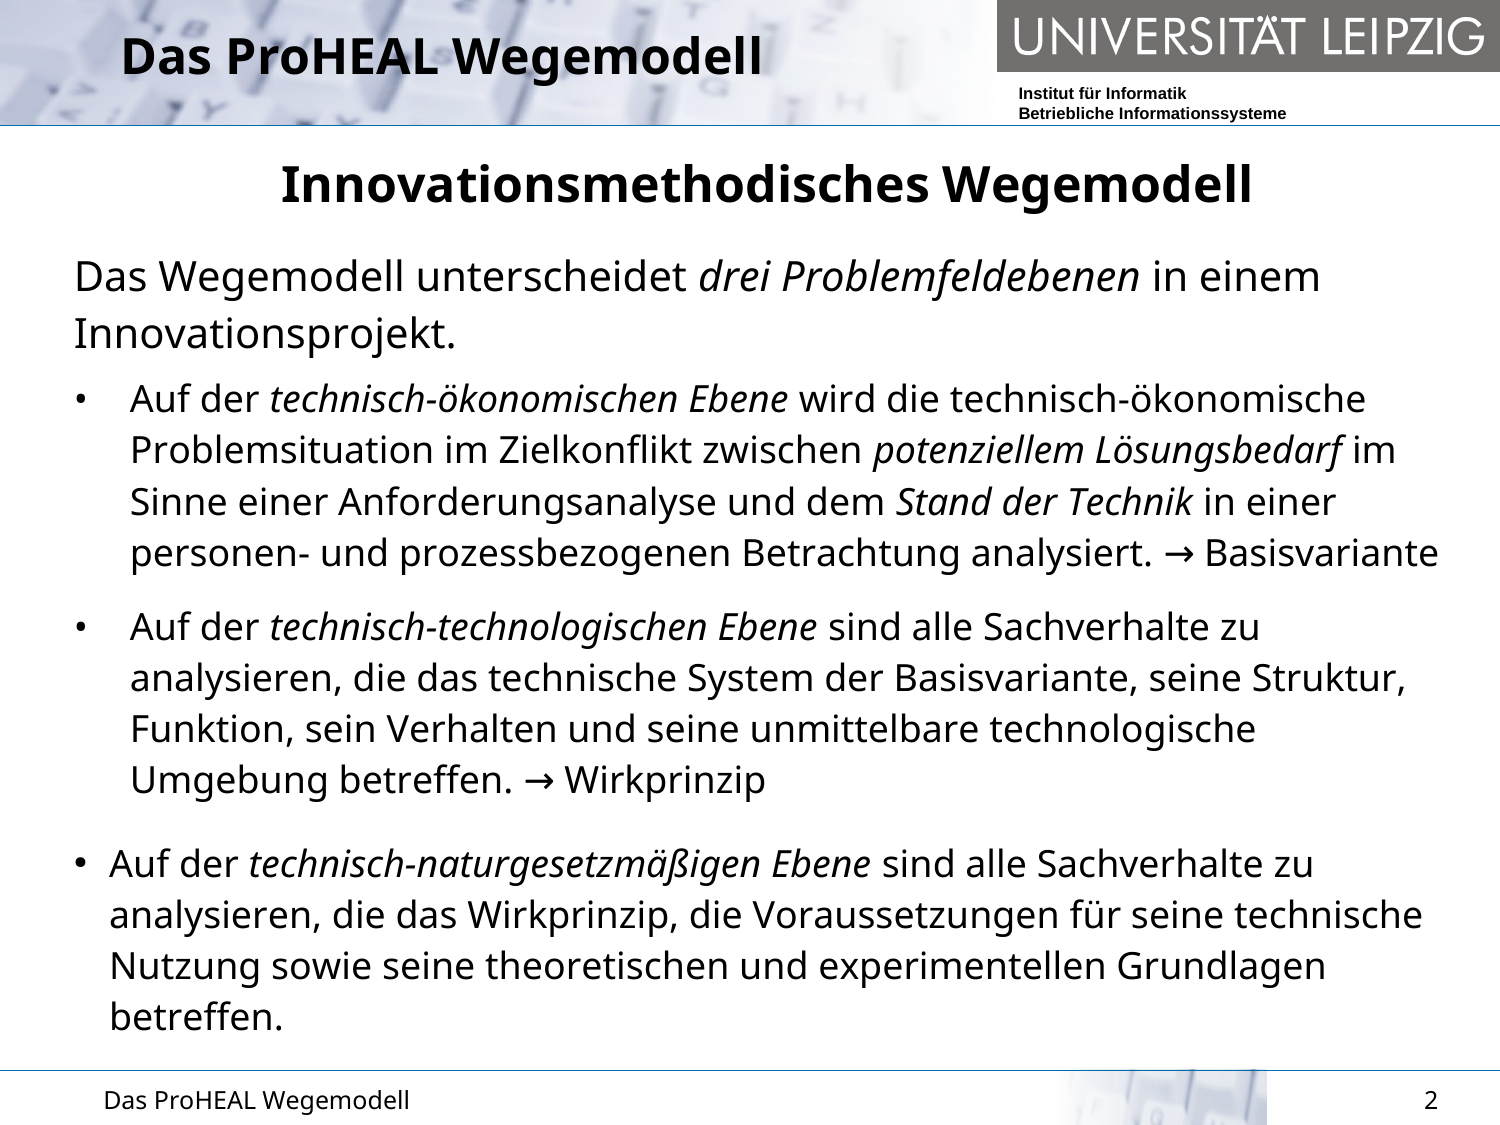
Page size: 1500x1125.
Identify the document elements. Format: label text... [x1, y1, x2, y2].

picture [1057, 1071, 1267, 1125]
list Innovationsmethodisches Wegemodell Das Wegemodell unterscheidet drei Problemfeldebenen in einem Innovationsprojekt. Auf der technisch-ökonomischen Ebene wird die technisch-ökonomische Problemsituation im Zielkonflikt zwischen potenziellem Lösungsbedarf im Sinne einer Anforderungsanalyse und dem Stand der Technik in einer personen- und prozessbezogenen Betrachtung analysiert. → Basisvariante Auf der technisch-technologischen Ebene sind alle Sachverhalte zu analysieren, die das technische System der Basisvariante, seine Struktur, Funktion, sein Verhalten und seine unmittelbare technologische Umgebung betreffen. → Wirkprinzip Auf der technisch-naturgesetzmäßigen Ebene sind alle Sachverhalte zu analysieren, die das Wirkprinzip, die Voraussetzungen für seine technische Nutzung sowie seine theoretischen und experimentellen Grundlagen betreffen. [59, 141, 1477, 1059]
text_box Das ProHEAL Wegemodell [105, 16, 779, 93]
picture [0, 0, 1500, 125]
